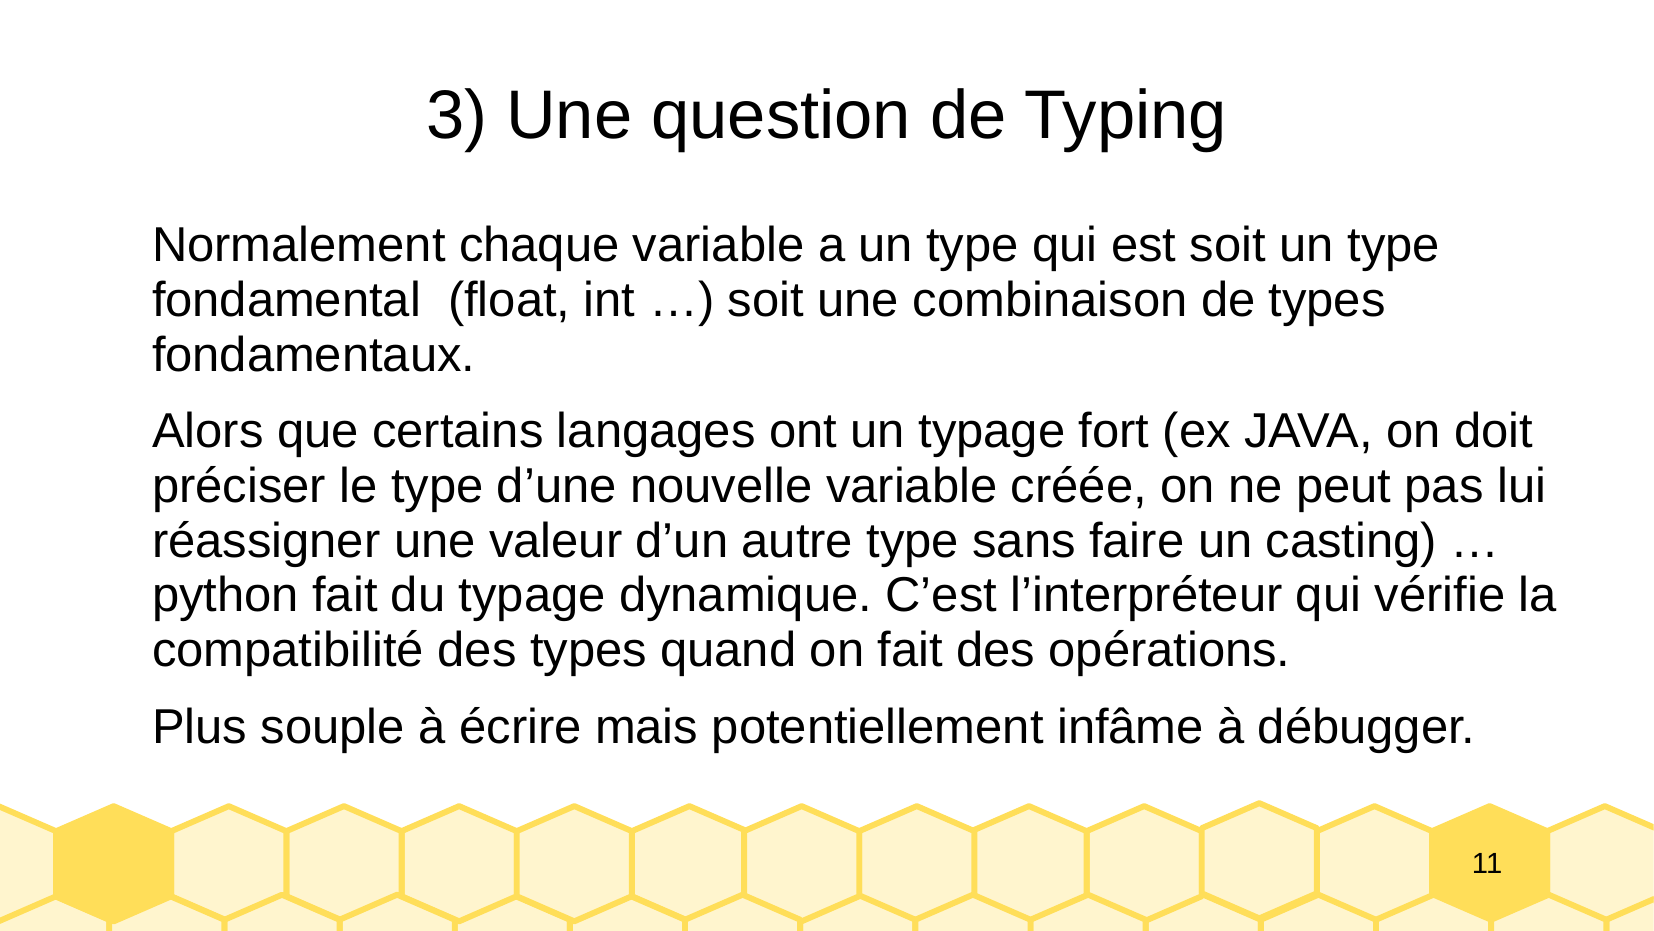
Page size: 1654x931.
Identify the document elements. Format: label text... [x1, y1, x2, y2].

list Normalement chaque variable a un type qui est soit un type fondamental (float, int …) soit une combinaison de types fondamentaux. Alors que certains langages ont un typage fort (ex JAVA, on doit préciser le type d’une nouvelle variable créée, on ne peut pas lui réassigner une valeur d’un autre type sans faire un casting) … python fait du typage dynamique. C’est l’interpréteur qui vérifie la compatibilité des types quand on fait des opérations. Plus souple à écrire mais potentiellement infâme à débugger. [82, 217, 1571, 758]
title 3) Une question de Typing [82, 37, 1571, 193]
